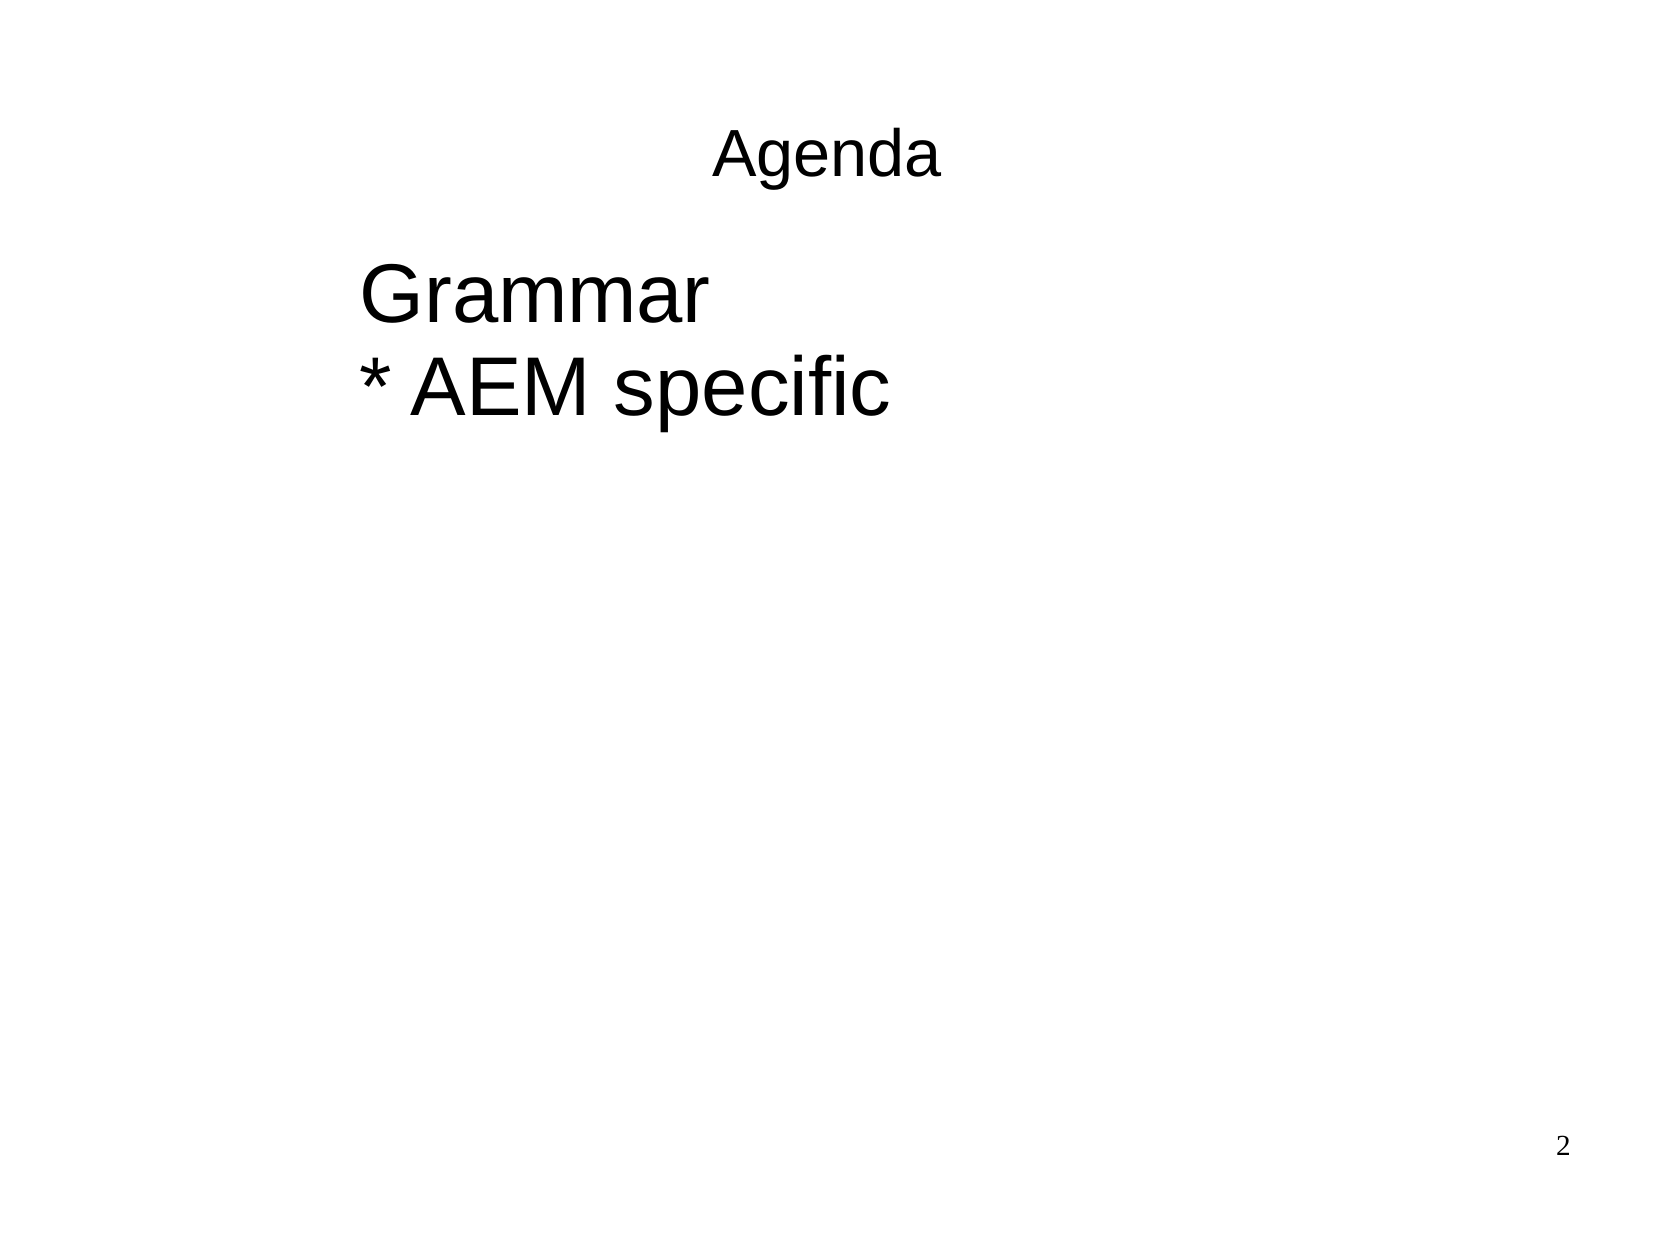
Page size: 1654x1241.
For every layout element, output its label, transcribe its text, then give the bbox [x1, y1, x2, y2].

title Agenda [82, 49, 1571, 257]
text_box Grammar * AEM specific [345, 240, 1366, 526]
